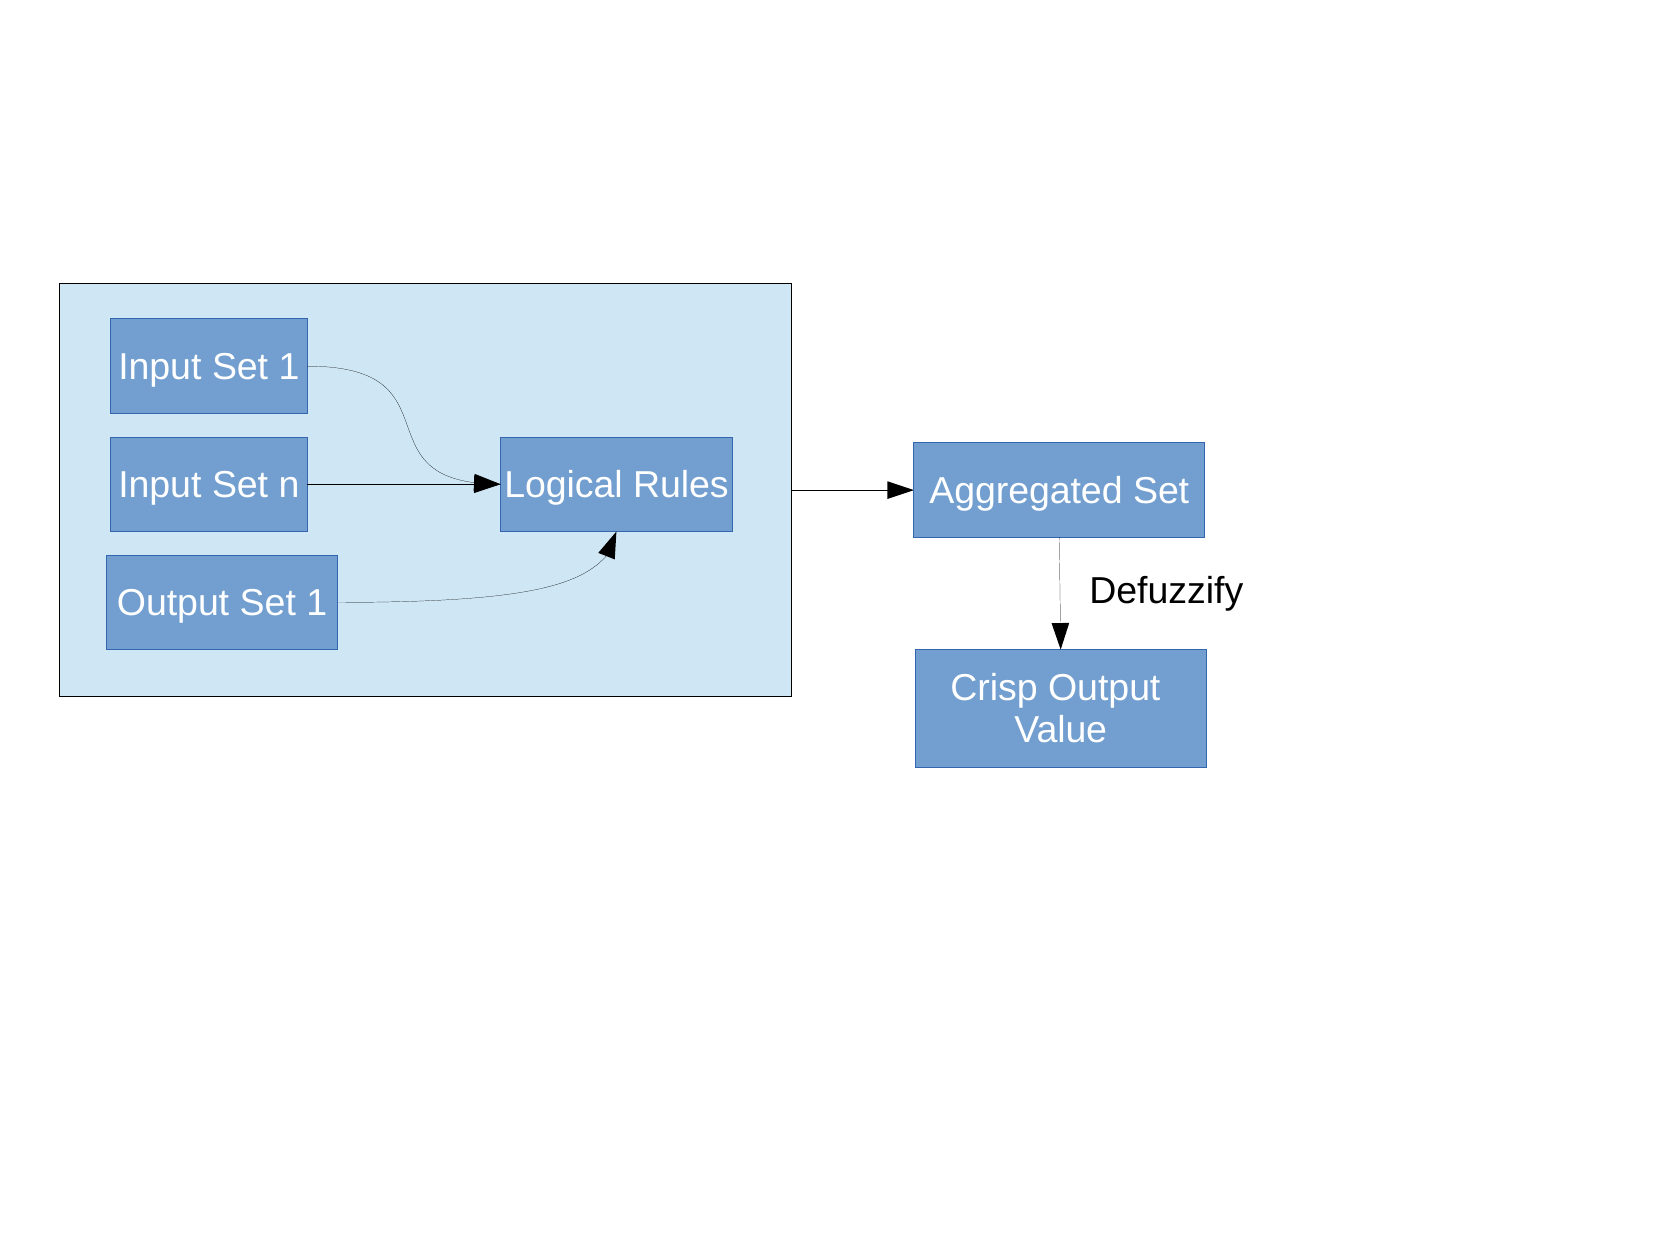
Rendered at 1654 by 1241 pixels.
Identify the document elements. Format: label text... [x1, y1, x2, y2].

text_box Input Set n [110, 437, 308, 532]
text_box [59, 283, 792, 697]
text_box Aggregated Set [913, 442, 1205, 538]
text_box Input Set 1 [110, 318, 308, 414]
text_box Defuzzify [1074, 543, 1258, 638]
text_box Output Set 1 [106, 555, 338, 650]
text_box Crisp Output Value [915, 649, 1207, 768]
text_box Logical Rules [500, 437, 733, 532]
